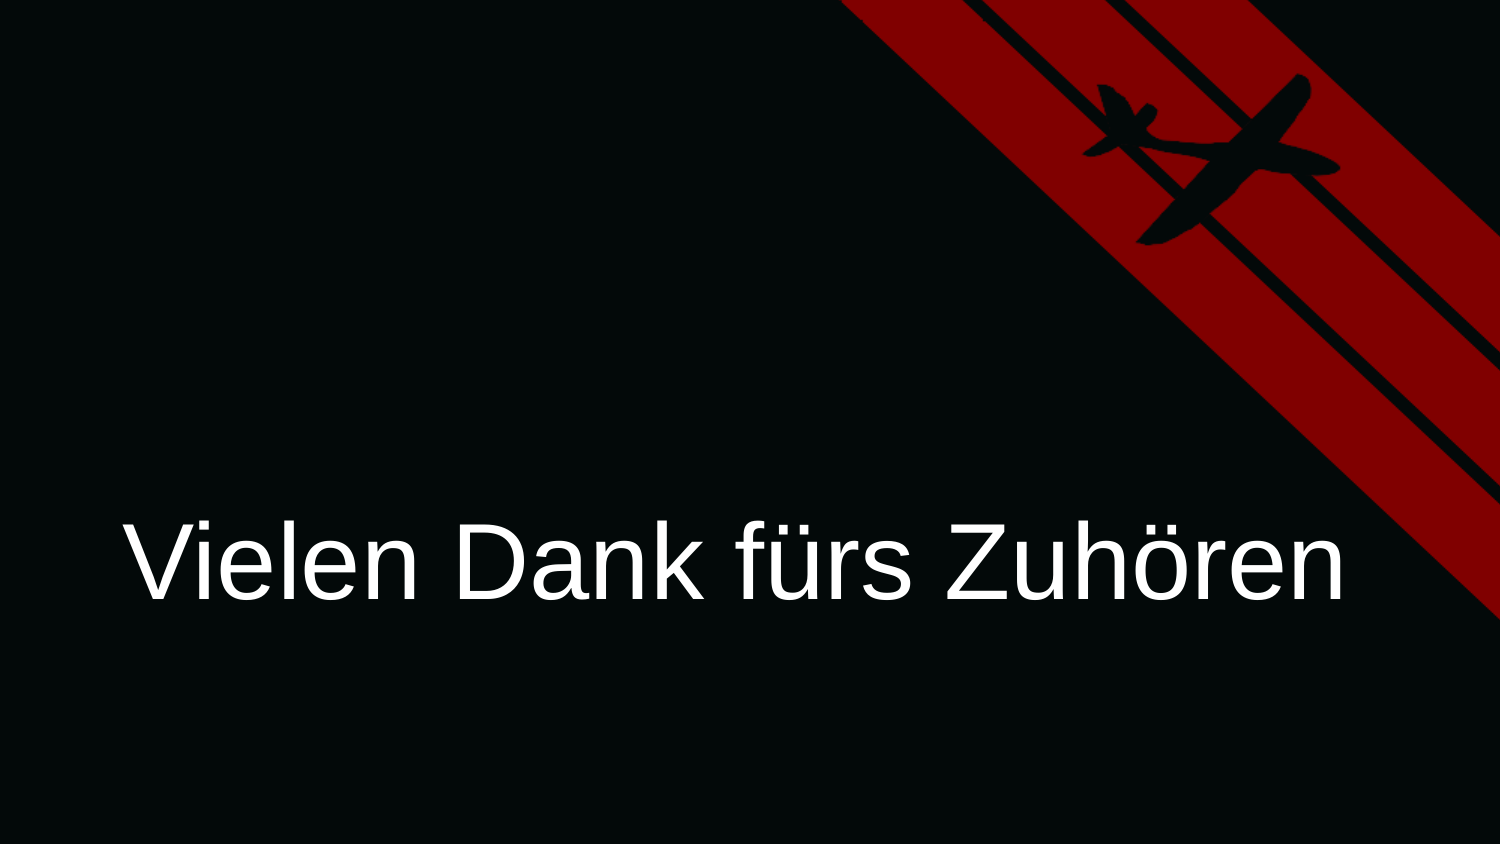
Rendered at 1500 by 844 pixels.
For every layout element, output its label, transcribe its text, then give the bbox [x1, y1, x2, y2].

title Vielen Dank fürs Zuhören [36, 299, 1435, 637]
picture [0, 0, 1500, 844]
